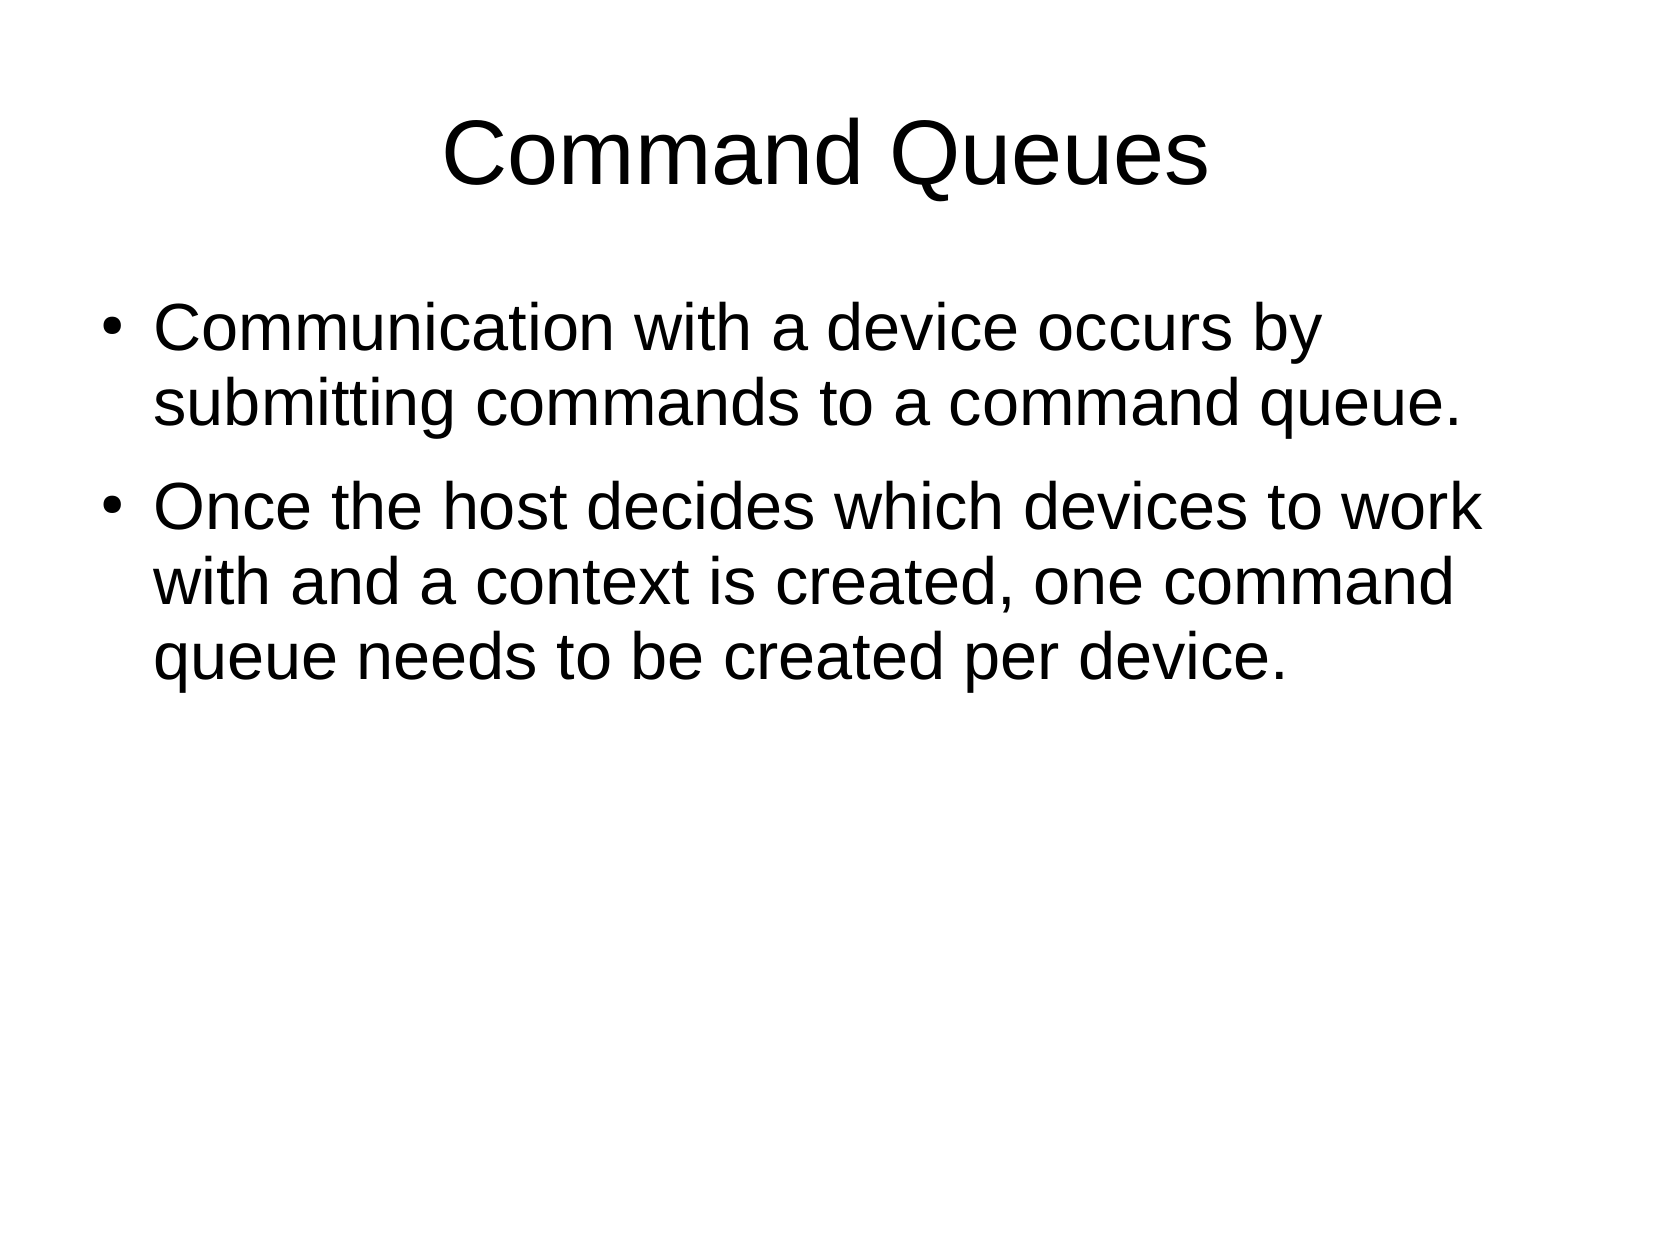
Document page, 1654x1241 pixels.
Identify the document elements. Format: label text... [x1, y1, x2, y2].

title Command Queues [82, 49, 1571, 257]
list Communication with a device occurs by submitting commands to a command queue. Once the host decides which devices to work with and a context is created, one command queue needs to be created per device. [82, 290, 1571, 1010]
